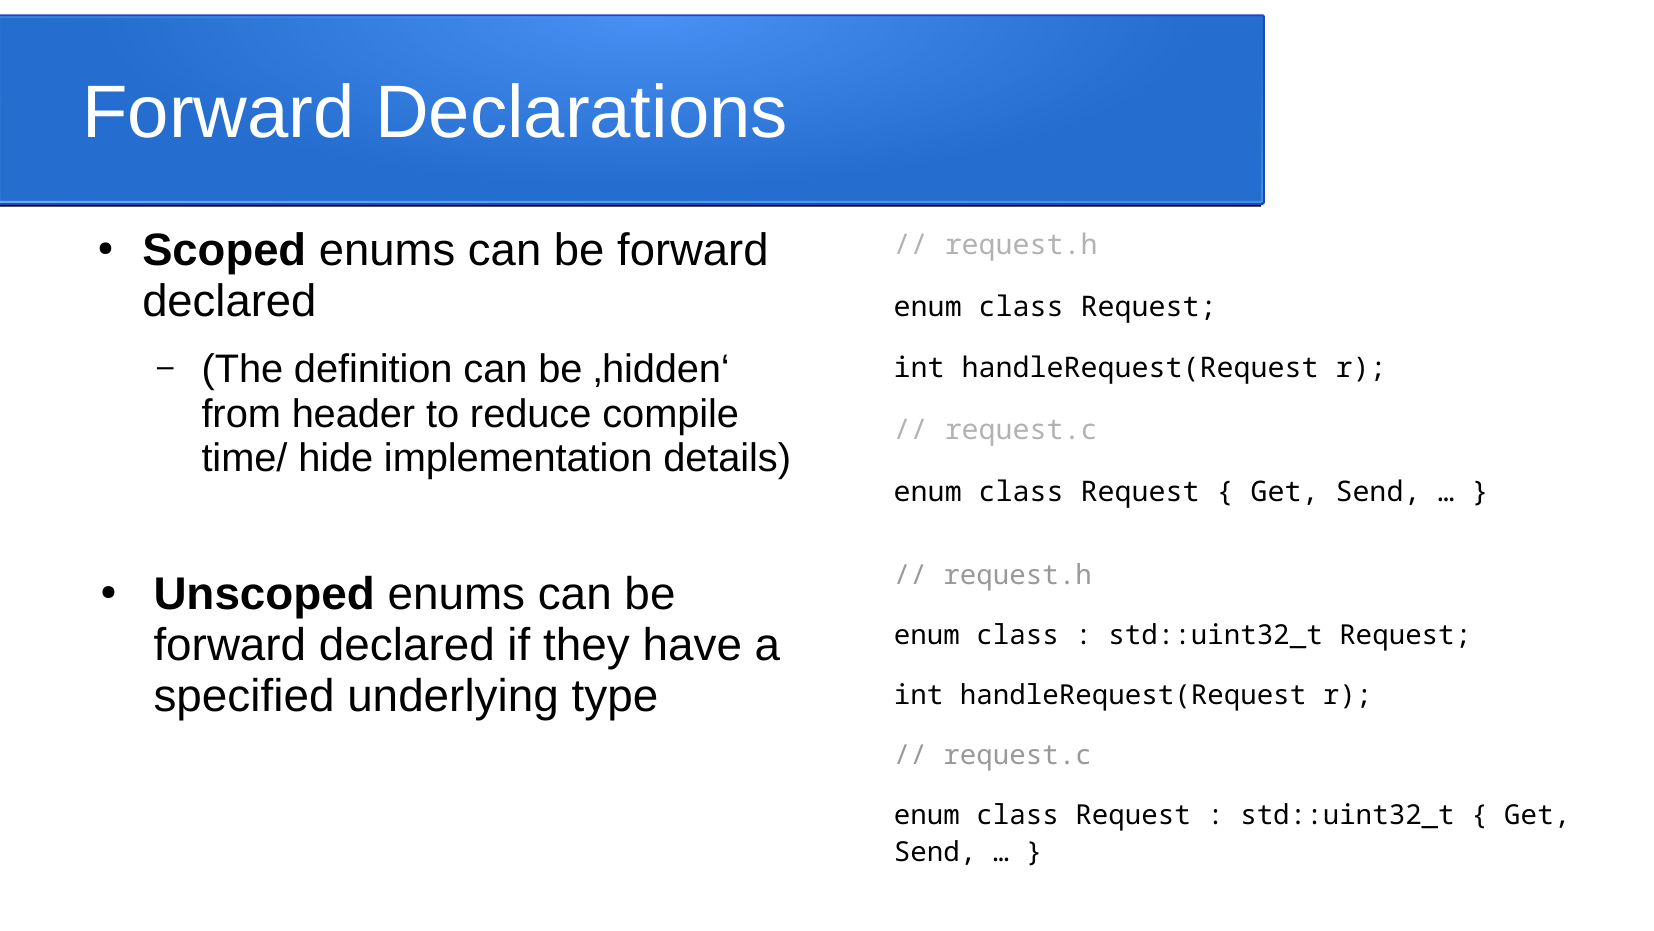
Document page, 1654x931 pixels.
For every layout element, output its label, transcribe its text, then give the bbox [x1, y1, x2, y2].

title Forward Declarations [82, 35, 1235, 189]
list Scoped enums can be forward declared (The definition can be ‚hidden‘ from header to reduce compile time/ hide implementation details) [82, 224, 809, 482]
list Unscoped enums can be forward declared if they have a specified underlying type [82, 567, 809, 826]
list // request.h enum class : std::uint32_t Request; int handleRequest(Request r); // request.c enum class Request : std::uint32_t { Get, Send, … } [827, 555, 1591, 871]
list // request.h enum class Request; int handleRequest(Request r); // request.c enum class Request { Get, Send, … } [825, 224, 1572, 511]
